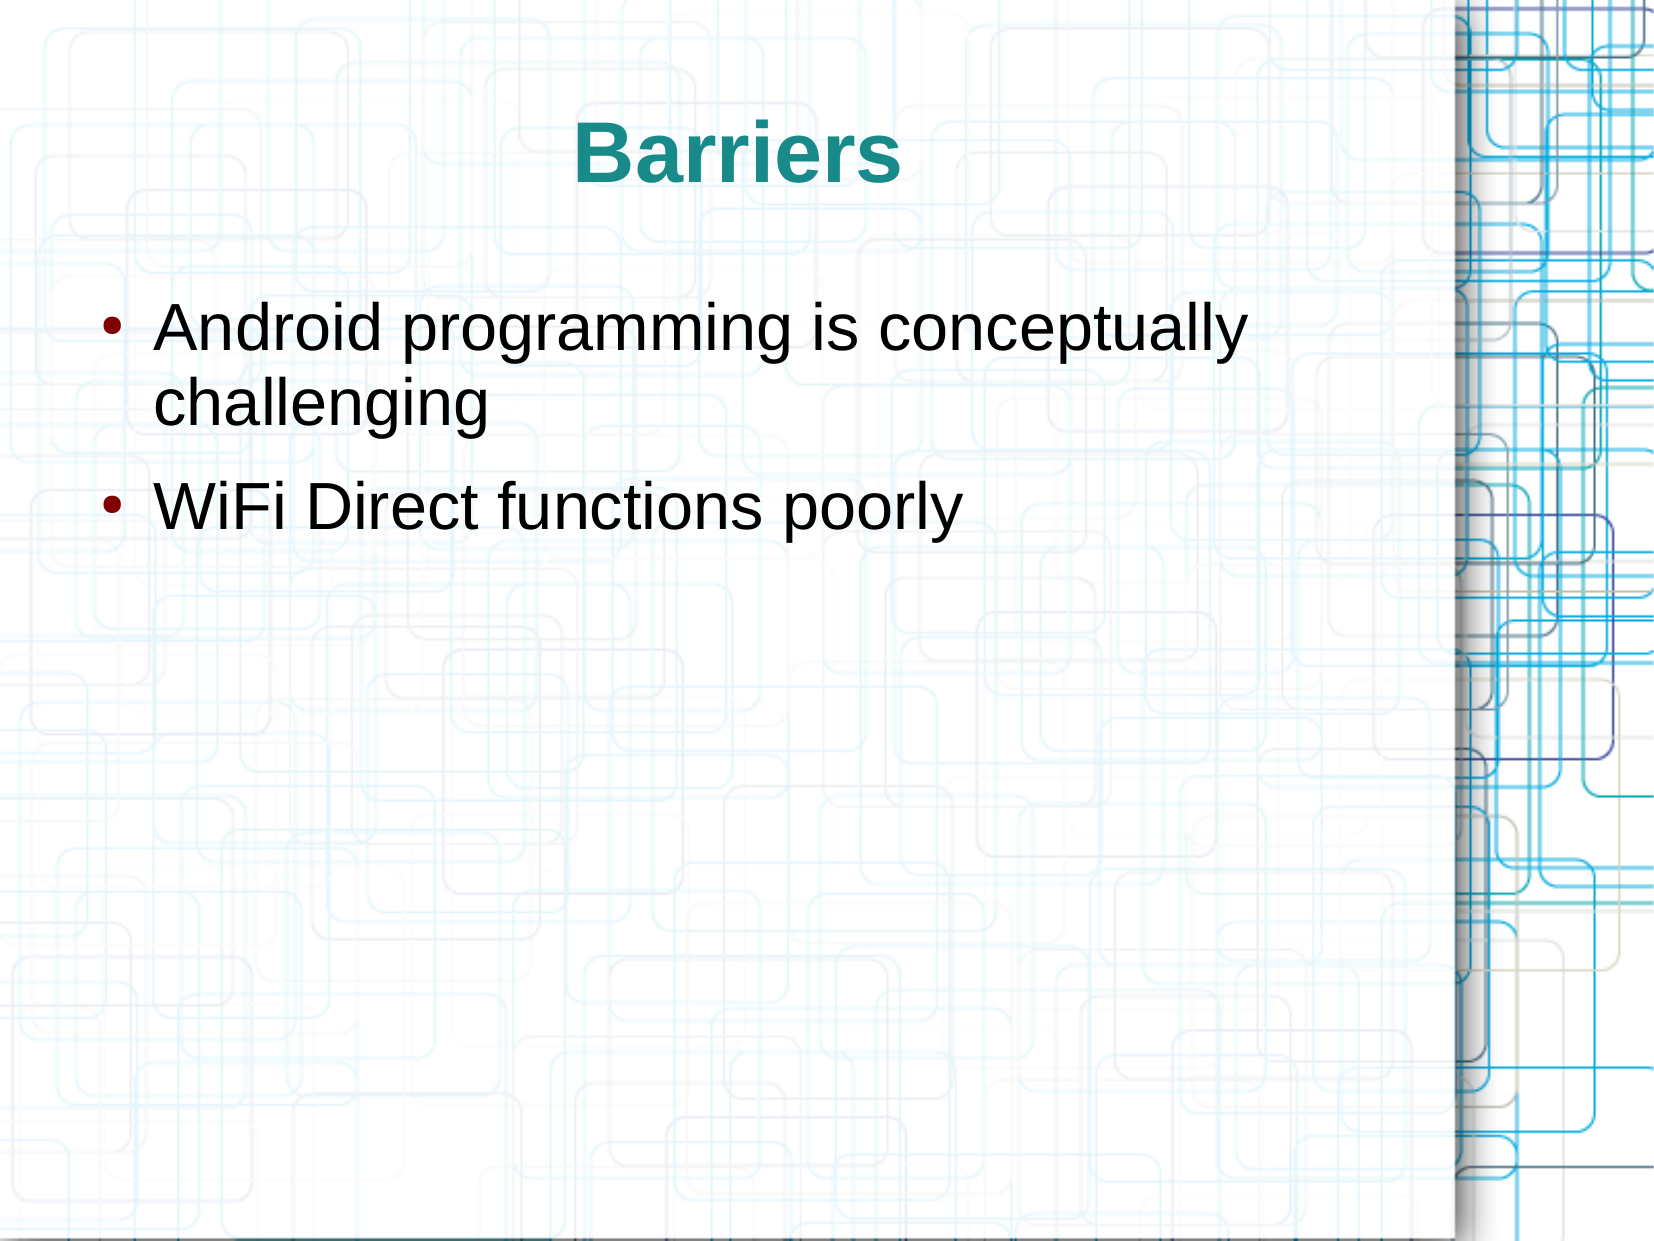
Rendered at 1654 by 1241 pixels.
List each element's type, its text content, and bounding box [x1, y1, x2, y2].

picture [0, 0, 1654, 1241]
list Android programming is conceptually challenging WiFi Direct functions poorly [82, 290, 1418, 1010]
title Barriers [59, 49, 1418, 257]
